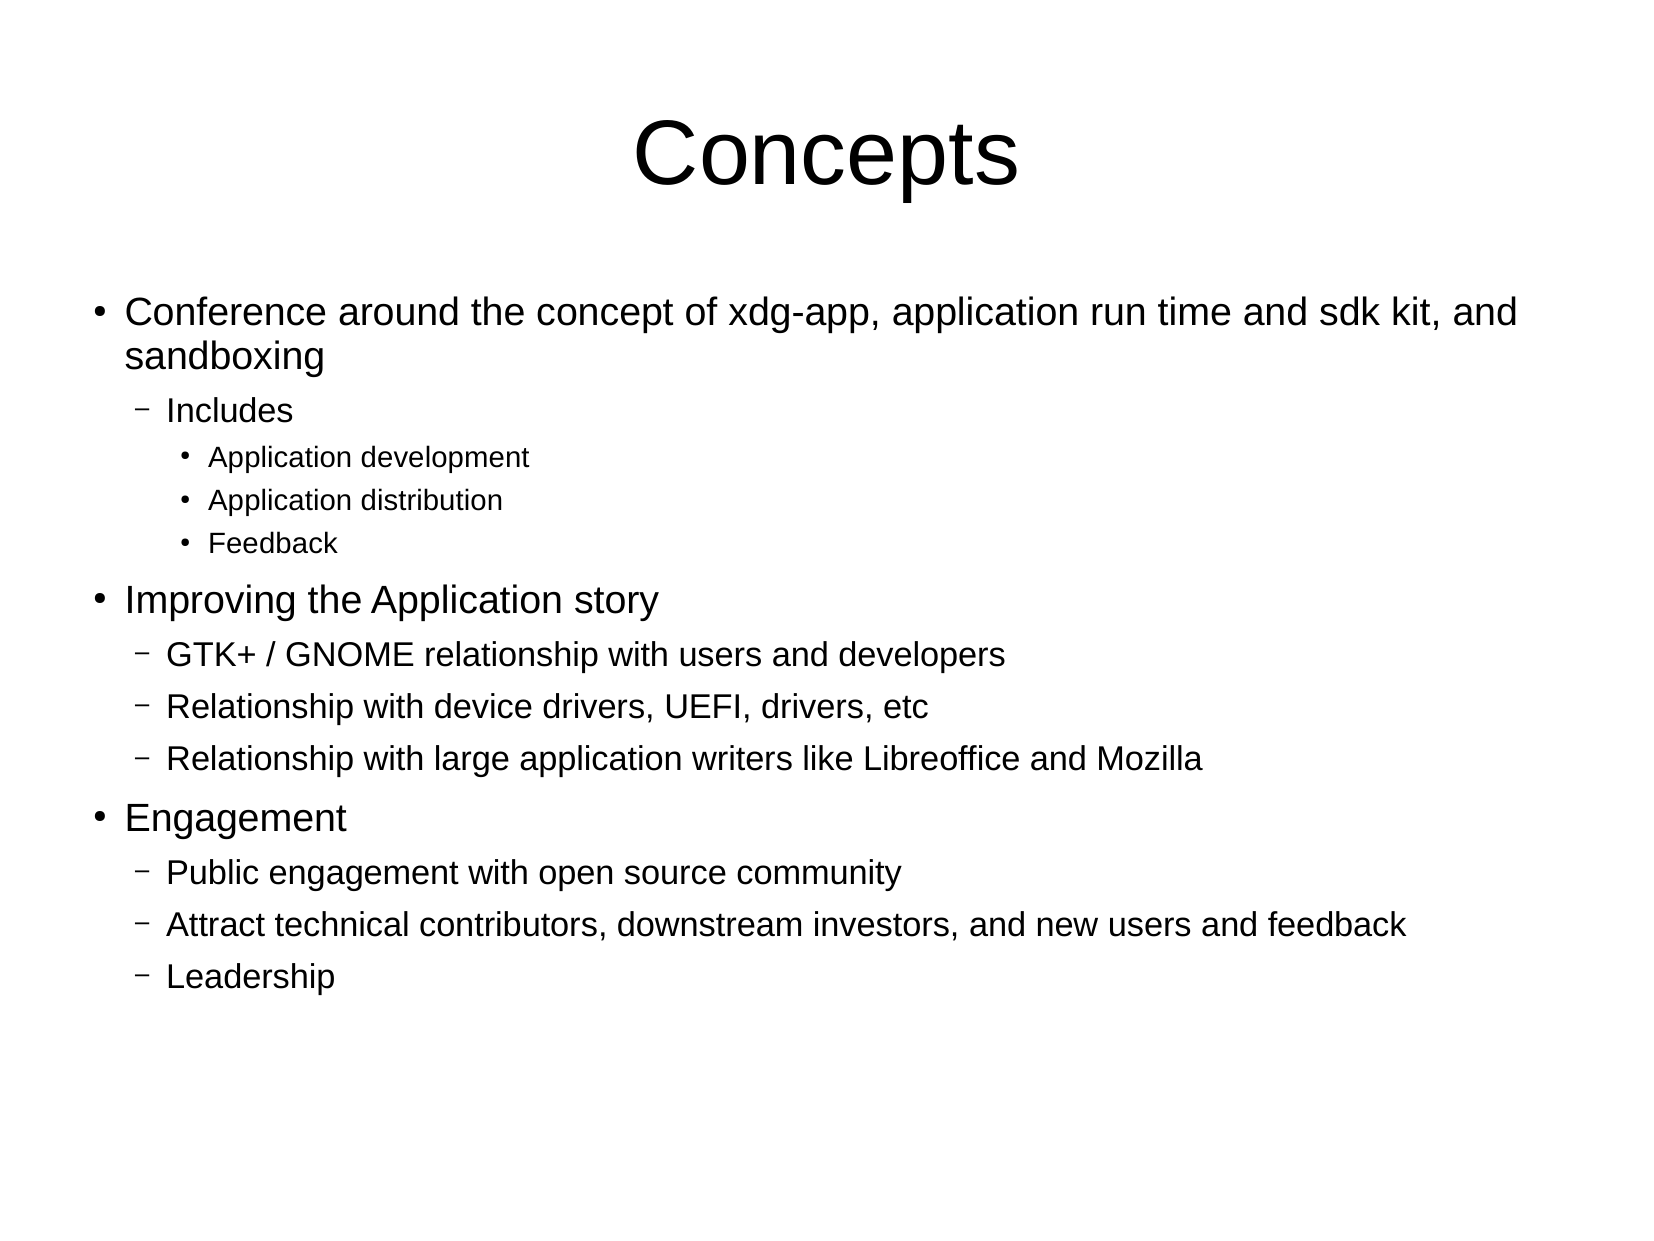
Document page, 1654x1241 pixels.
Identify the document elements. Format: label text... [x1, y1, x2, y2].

list Conference around the concept of xdg-app, application run time and sdk kit, and sandboxing Includes Application development Application distribution Feedback Improving the Application story GTK+ / GNOME relationship with users and developers Relationship with device drivers, UEFI, drivers, etc Relationship with large application writers like Libreoffice and Mozilla Engagement Public engagement with open source community Attract technical contributors, downstream investors, and new users and feedback Leadership [82, 290, 1571, 1010]
title Concepts [82, 49, 1571, 257]
